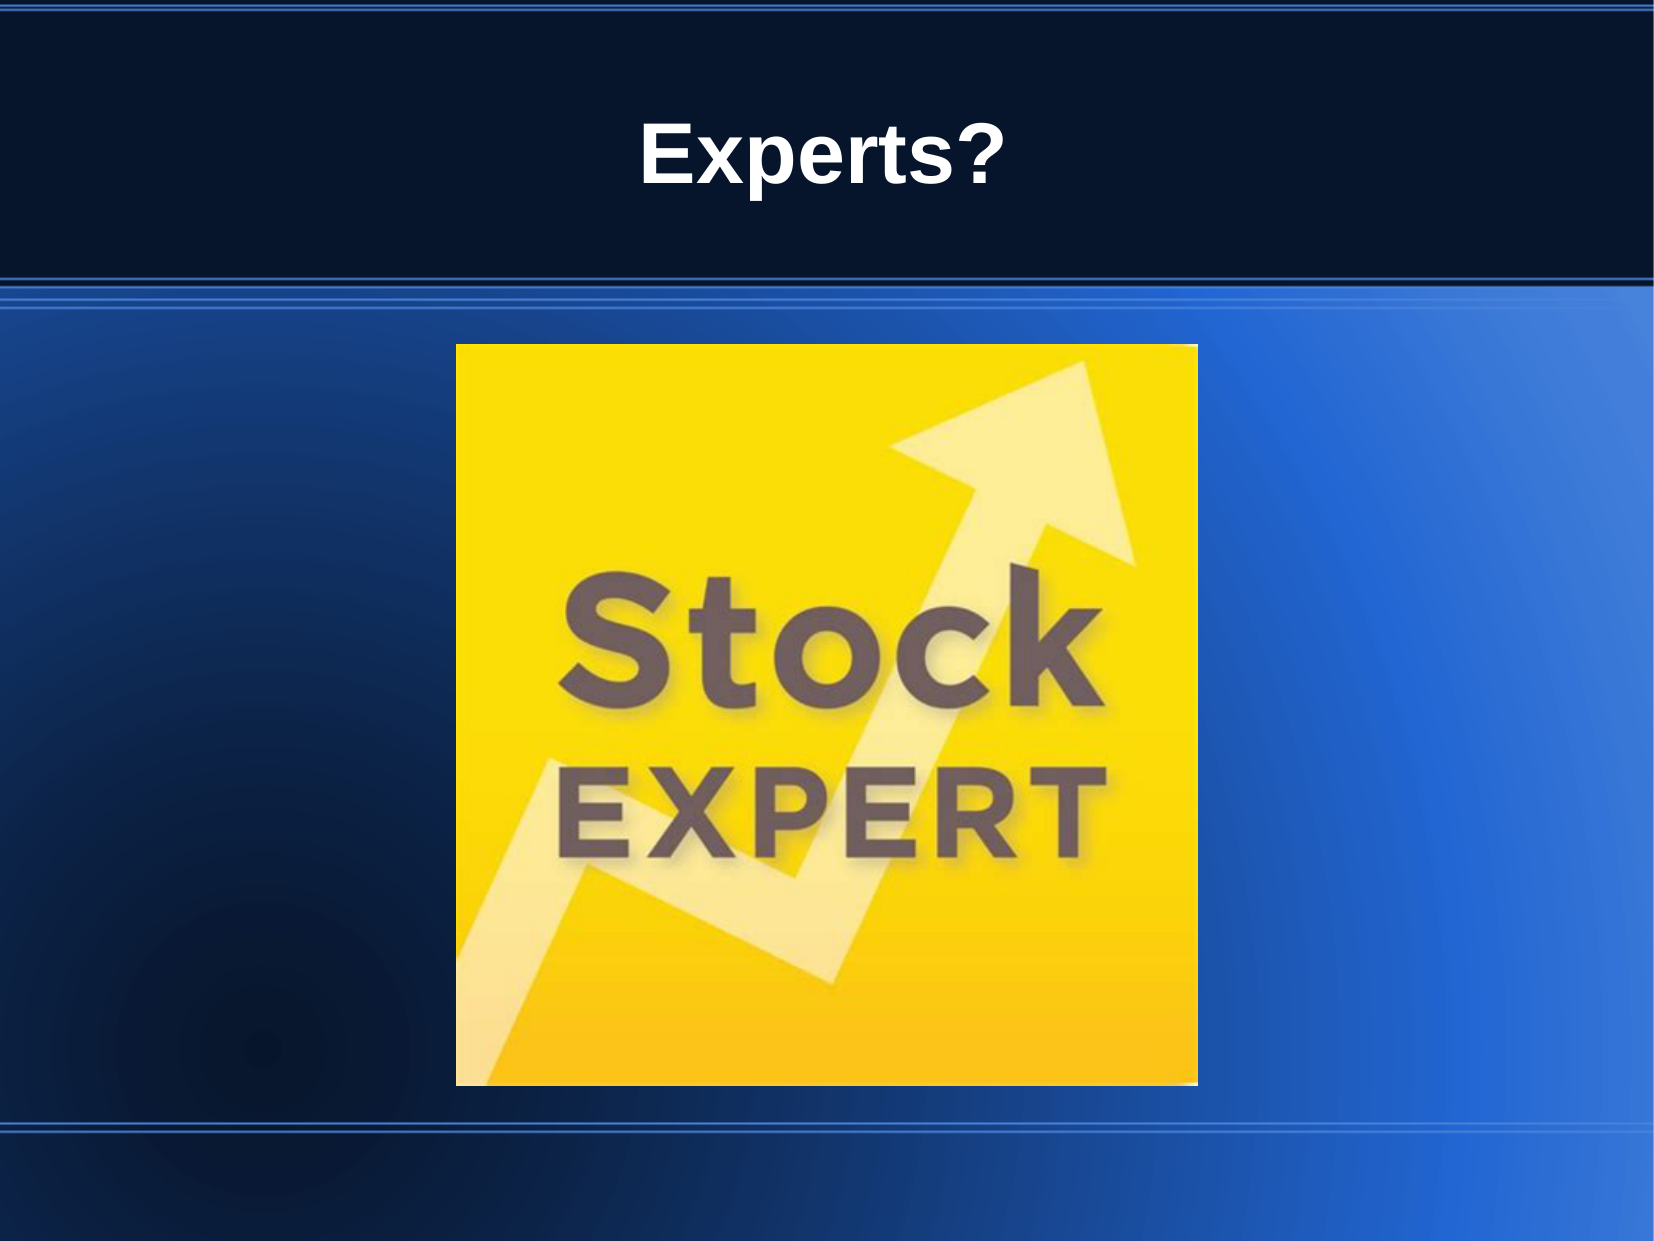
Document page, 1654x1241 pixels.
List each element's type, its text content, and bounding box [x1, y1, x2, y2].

text_box Experts? [372, 105, 1276, 202]
picture [0, 0, 1654, 1241]
